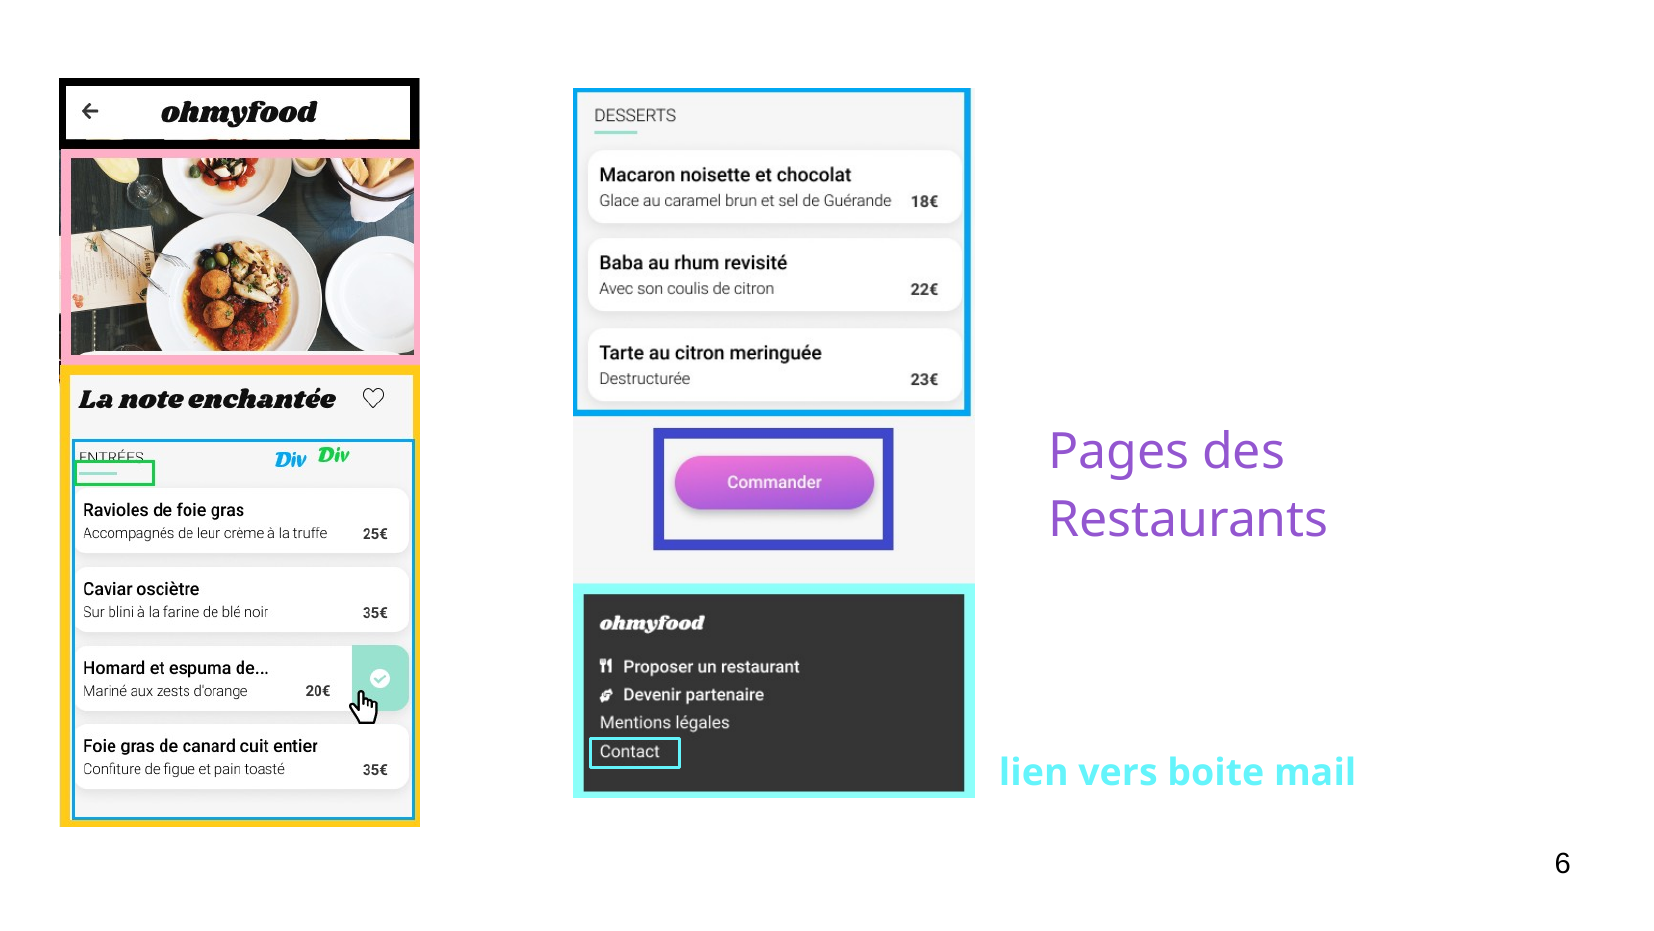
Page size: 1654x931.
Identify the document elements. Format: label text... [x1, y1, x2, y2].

picture [59, 78, 420, 827]
text_box lien vers boite mail [974, 738, 1418, 841]
picture [577, 92, 965, 410]
text_box Pages des Restaurants [1033, 407, 1565, 532]
picture [573, 88, 975, 798]
